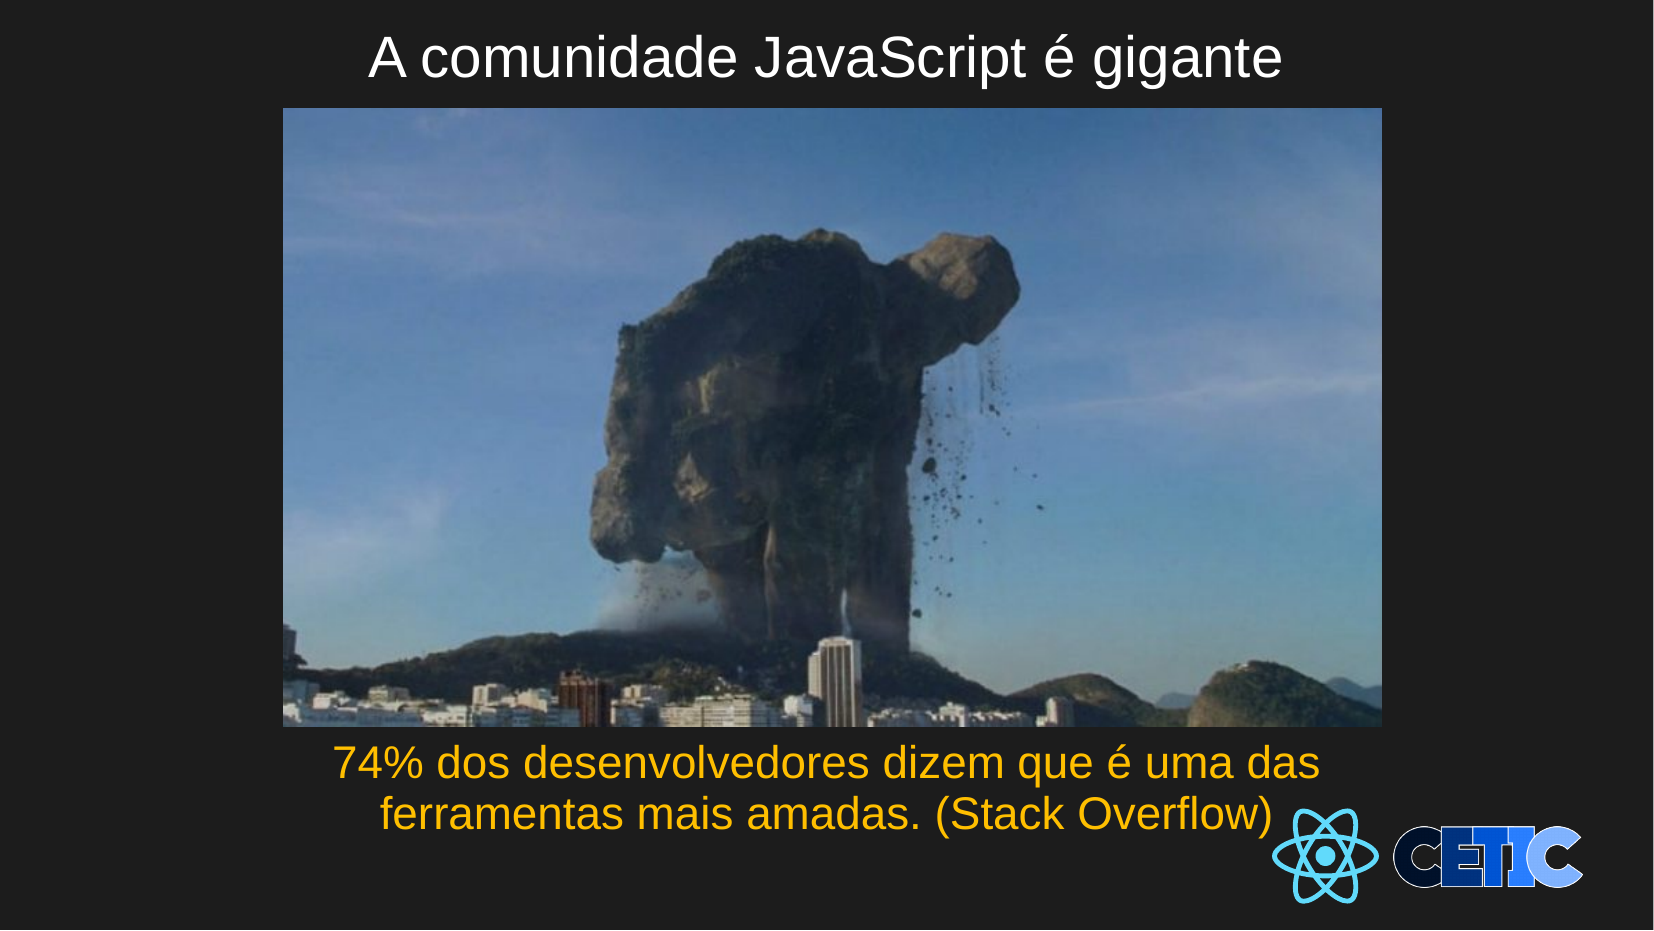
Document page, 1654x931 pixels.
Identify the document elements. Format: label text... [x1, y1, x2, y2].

picture [283, 108, 1382, 727]
text_box 74% dos desenvolvedores dizem que é uma das ferramentas mais amadas. (Stack Overflow) [106, 729, 1548, 875]
picture [1233, 826, 1583, 922]
text_box A comunidade JavaScript é gigante [106, 17, 1548, 163]
